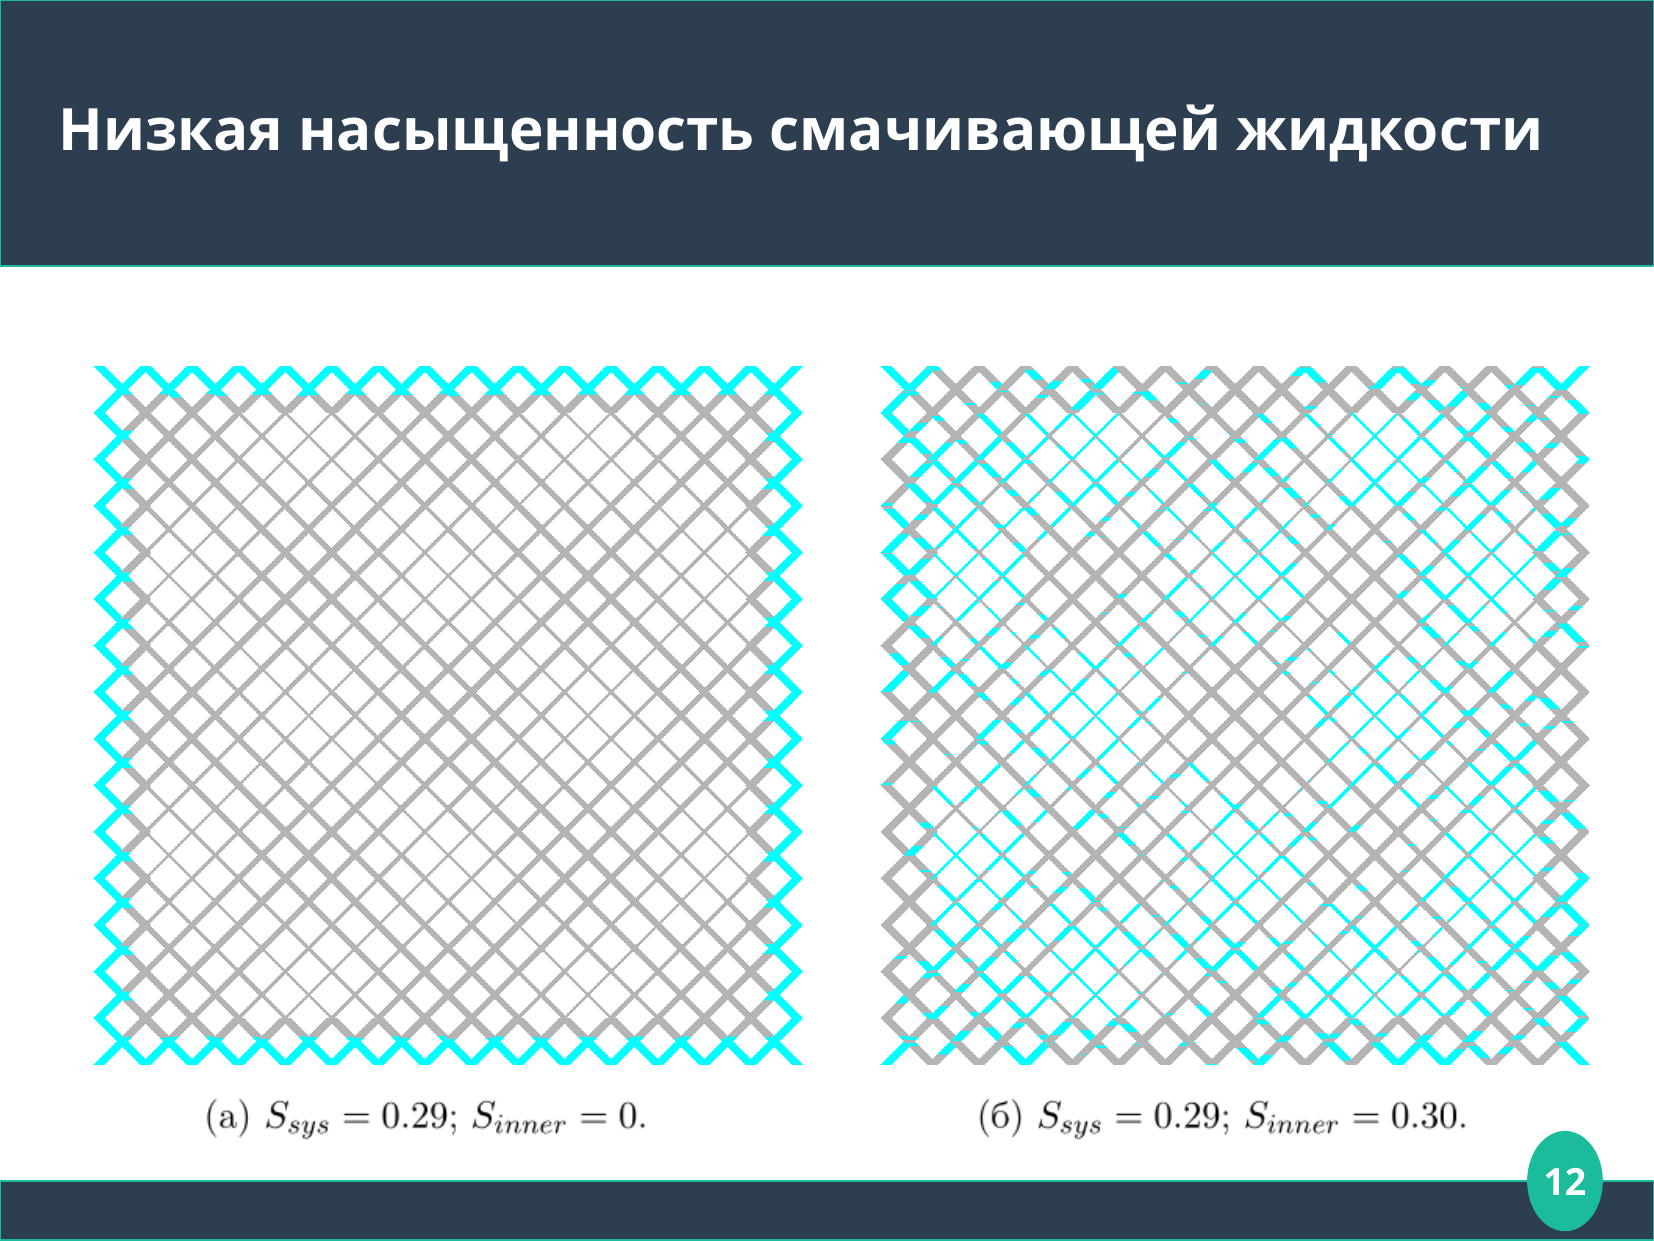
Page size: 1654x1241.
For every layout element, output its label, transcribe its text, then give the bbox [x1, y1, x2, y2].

picture [75, 337, 1613, 1163]
title Низкая насыщенность смачивающей жидкости [59, 49, 1595, 207]
